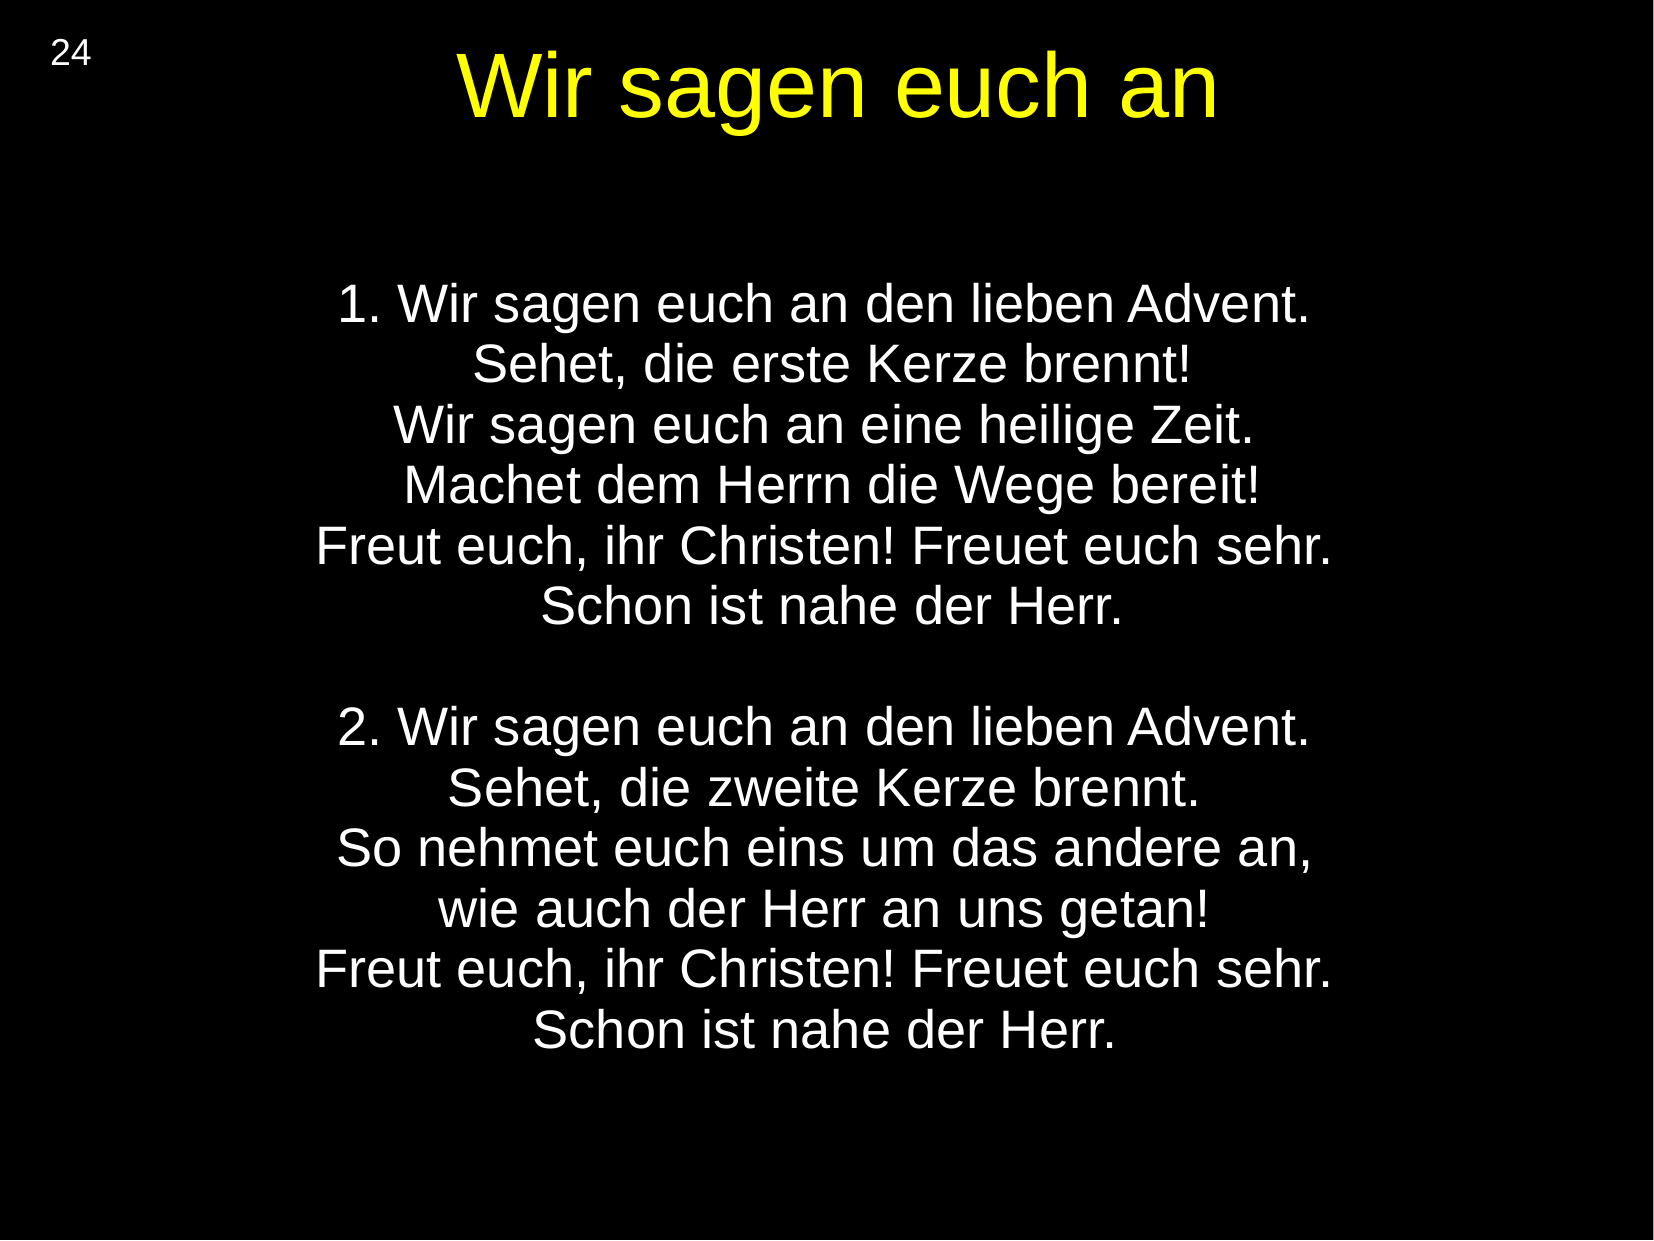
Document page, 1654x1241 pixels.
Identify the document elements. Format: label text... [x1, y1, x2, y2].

text_box 24 [35, 23, 130, 81]
list 1. Wir sagen euch an den lieben Advent. Sehet, die erste Kerze brennt! Wir sagen euch an eine heilige Zeit. Machet dem Herrn die Wege bereit! Freut euch, ihr Christen! Freuet euch sehr. Schon ist nahe der Herr. 2. Wir sagen euch an den lieben Advent. Sehet, die zweite Kerze brennt. So nehmet euch eins um das andere an, wie auch der Herr an uns getan! Freut euch, ihr Christen! Freuet euch sehr. Schon ist nahe der Herr. [35, 177, 1630, 1217]
title Wir sagen euch an [94, 5, 1583, 166]
